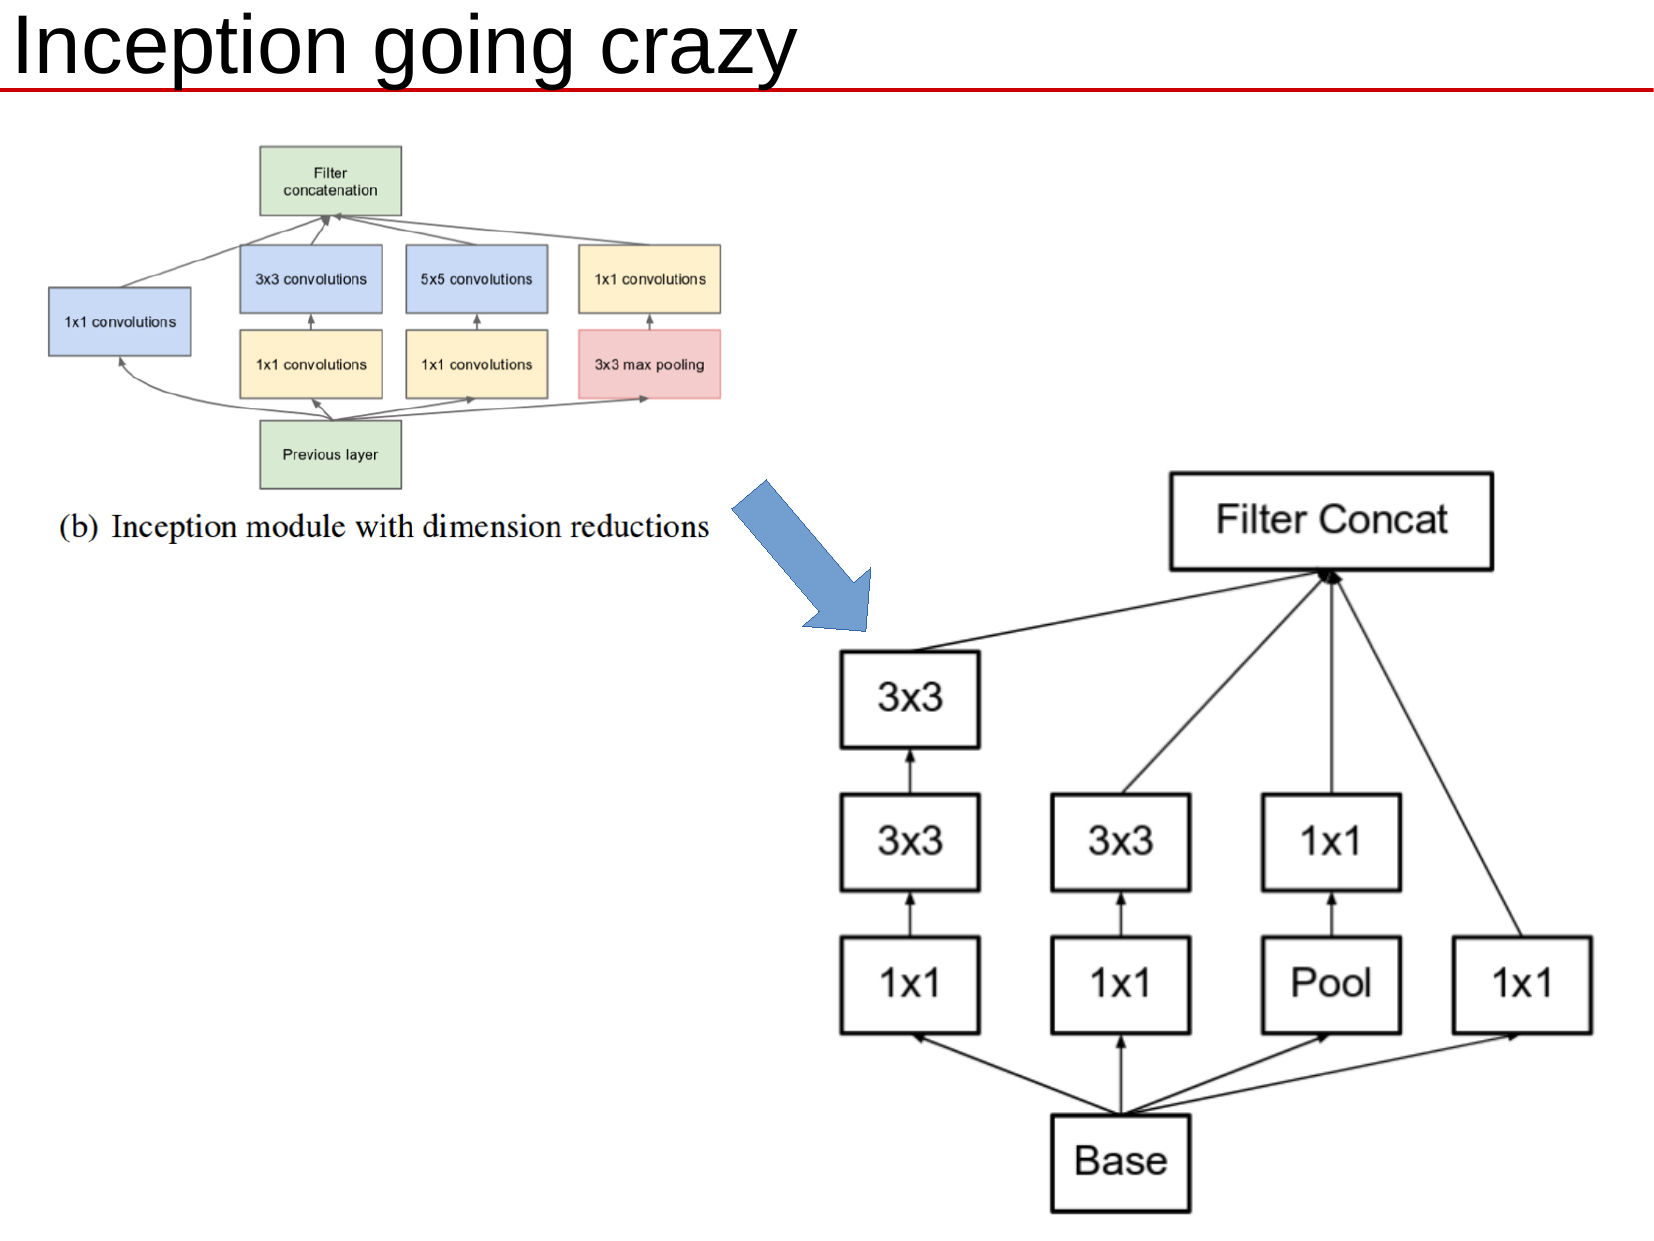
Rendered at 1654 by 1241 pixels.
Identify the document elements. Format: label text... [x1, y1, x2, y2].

title Inception going crazy [11, 0, 1501, 91]
picture [15, 99, 764, 571]
picture [783, 444, 1654, 1241]
text_box [731, 479, 871, 632]
